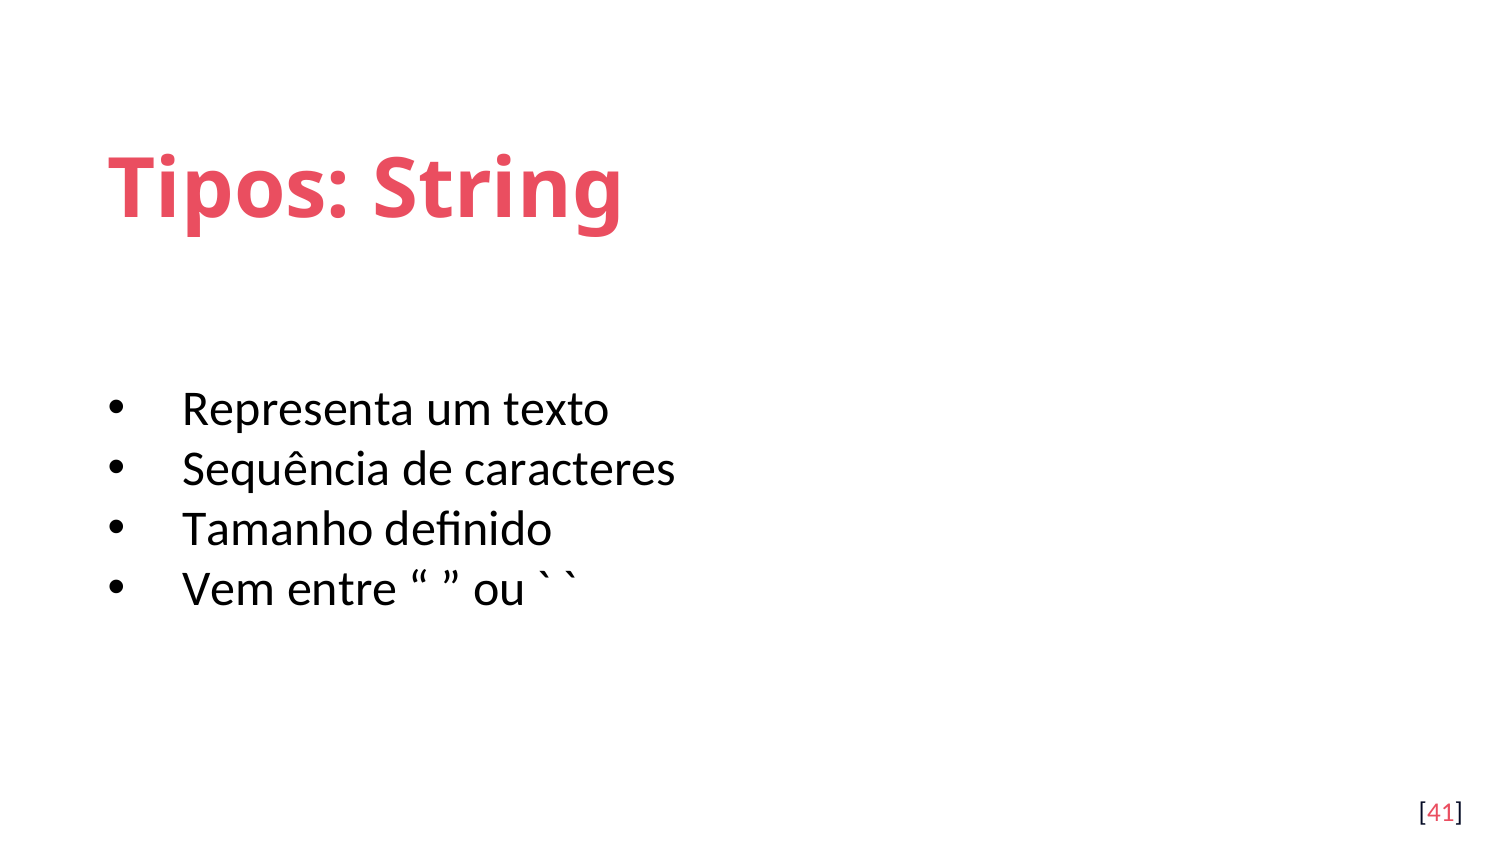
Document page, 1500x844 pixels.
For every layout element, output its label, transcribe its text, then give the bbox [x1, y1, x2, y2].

text_box Tipos: String [92, 104, 1408, 243]
slide_number [41] [1403, 779, 1494, 844]
text_box Representa um texto Sequência de caracteres Tamanho definido Vem entre “ ” ou ` ` [92, 243, 1408, 749]
